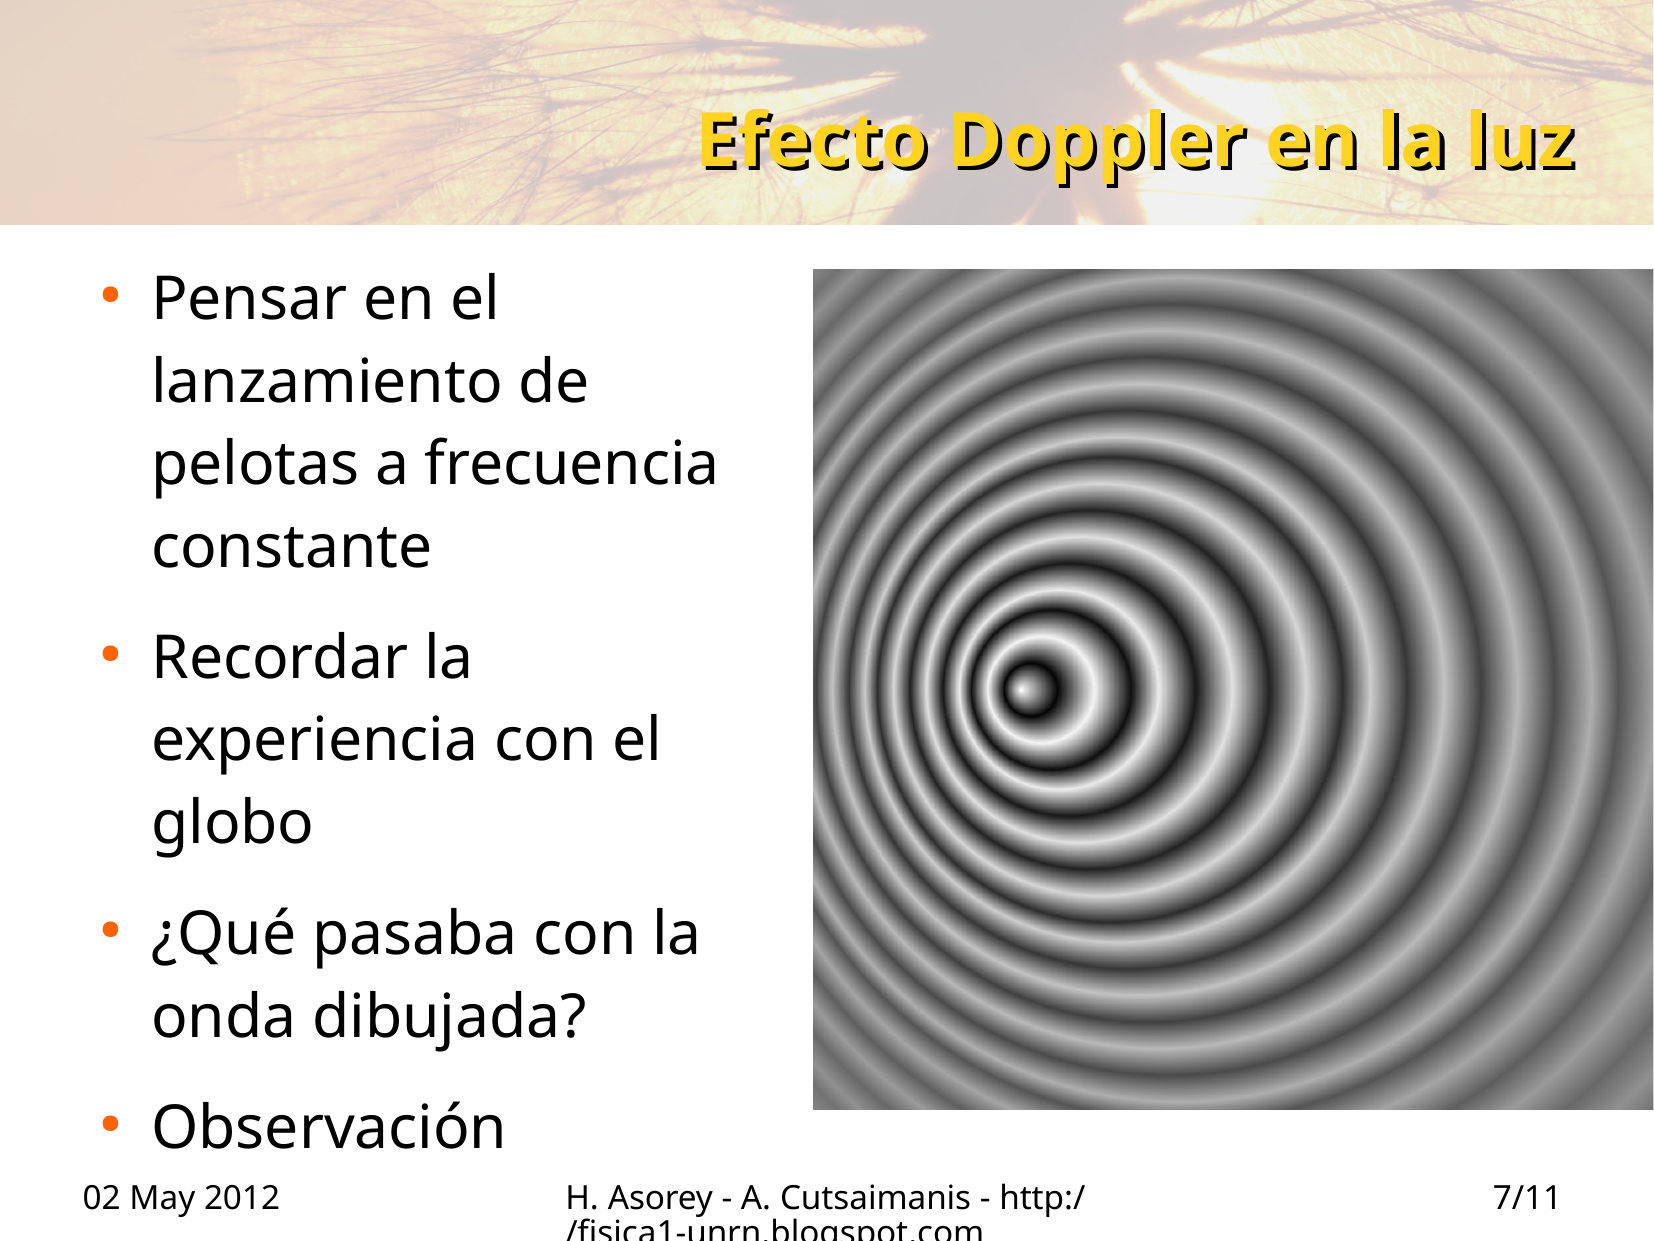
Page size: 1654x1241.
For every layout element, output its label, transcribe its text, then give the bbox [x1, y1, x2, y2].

picture [813, 269, 1654, 1111]
title Efecto Doppler en la luz [86, 49, 1576, 226]
list Pensar en el lanzamiento de pelotas a frecuencia constante Recordar la experiencia con el globo ¿Qué pasaba con la onda dibujada? Observación [82, 255, 809, 1174]
picture [0, 0, 1654, 225]
